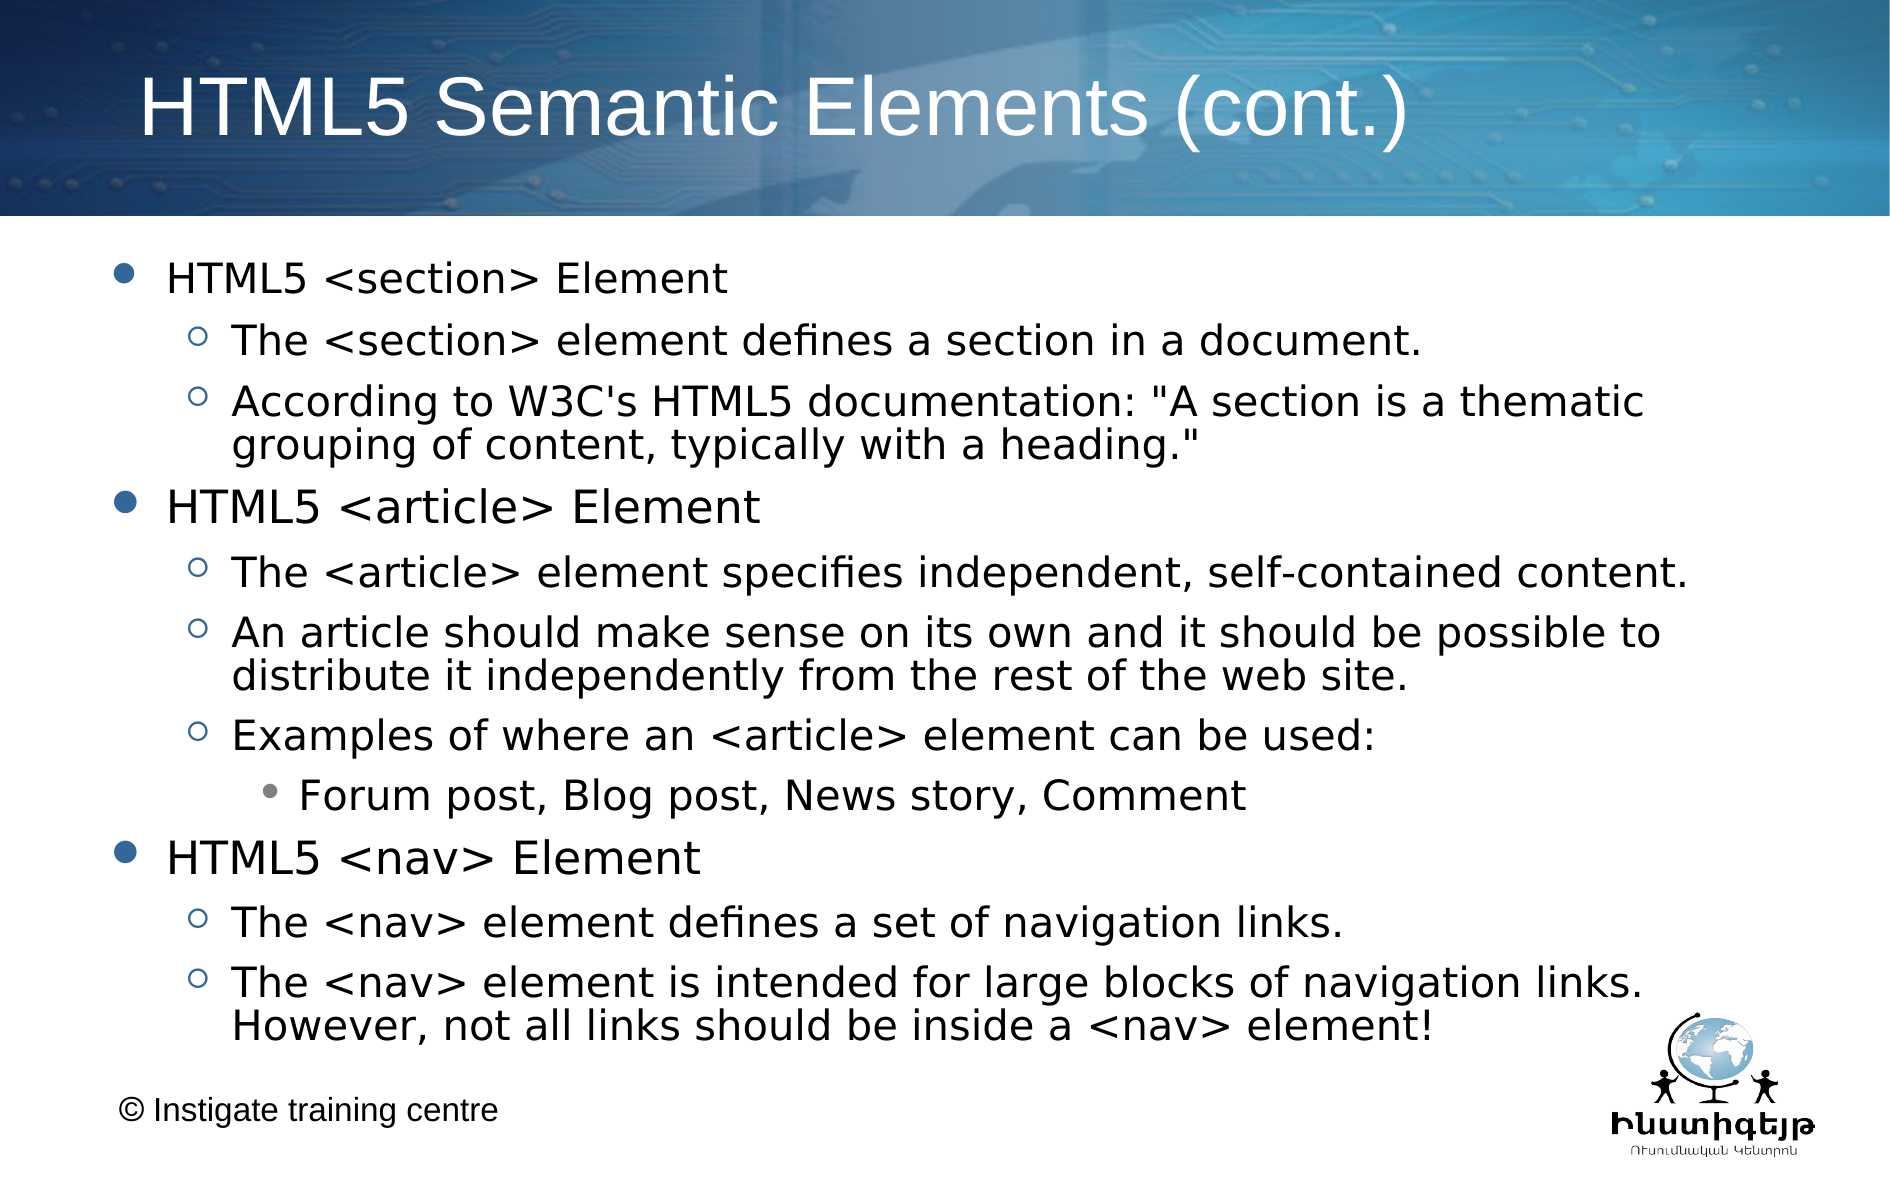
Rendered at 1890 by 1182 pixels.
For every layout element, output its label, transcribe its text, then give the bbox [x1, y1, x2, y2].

picture [0, 0, 1890, 216]
list HTML5 <section> Element The <section> element defines a section in a document. According to W3C's HTML5 documentation: "A section is a thematic grouping of content, typically with a heading." HTML5 <article> Element The <article> element specifies independent, self-contained content. An article should make sense on its own and it should be possible to distribute it independently from the rest of the web site. Examples of where an <article> element can be used: Forum post, Blog post, News story, Comment HTML5 <nav> Element The <nav> element defines a set of navigation links. The <nav> element is intended for large blocks of navigation links. However, not all links should be inside a <nav> element! [110, 258, 1801, 283]
picture [1612, 1012, 1815, 1157]
